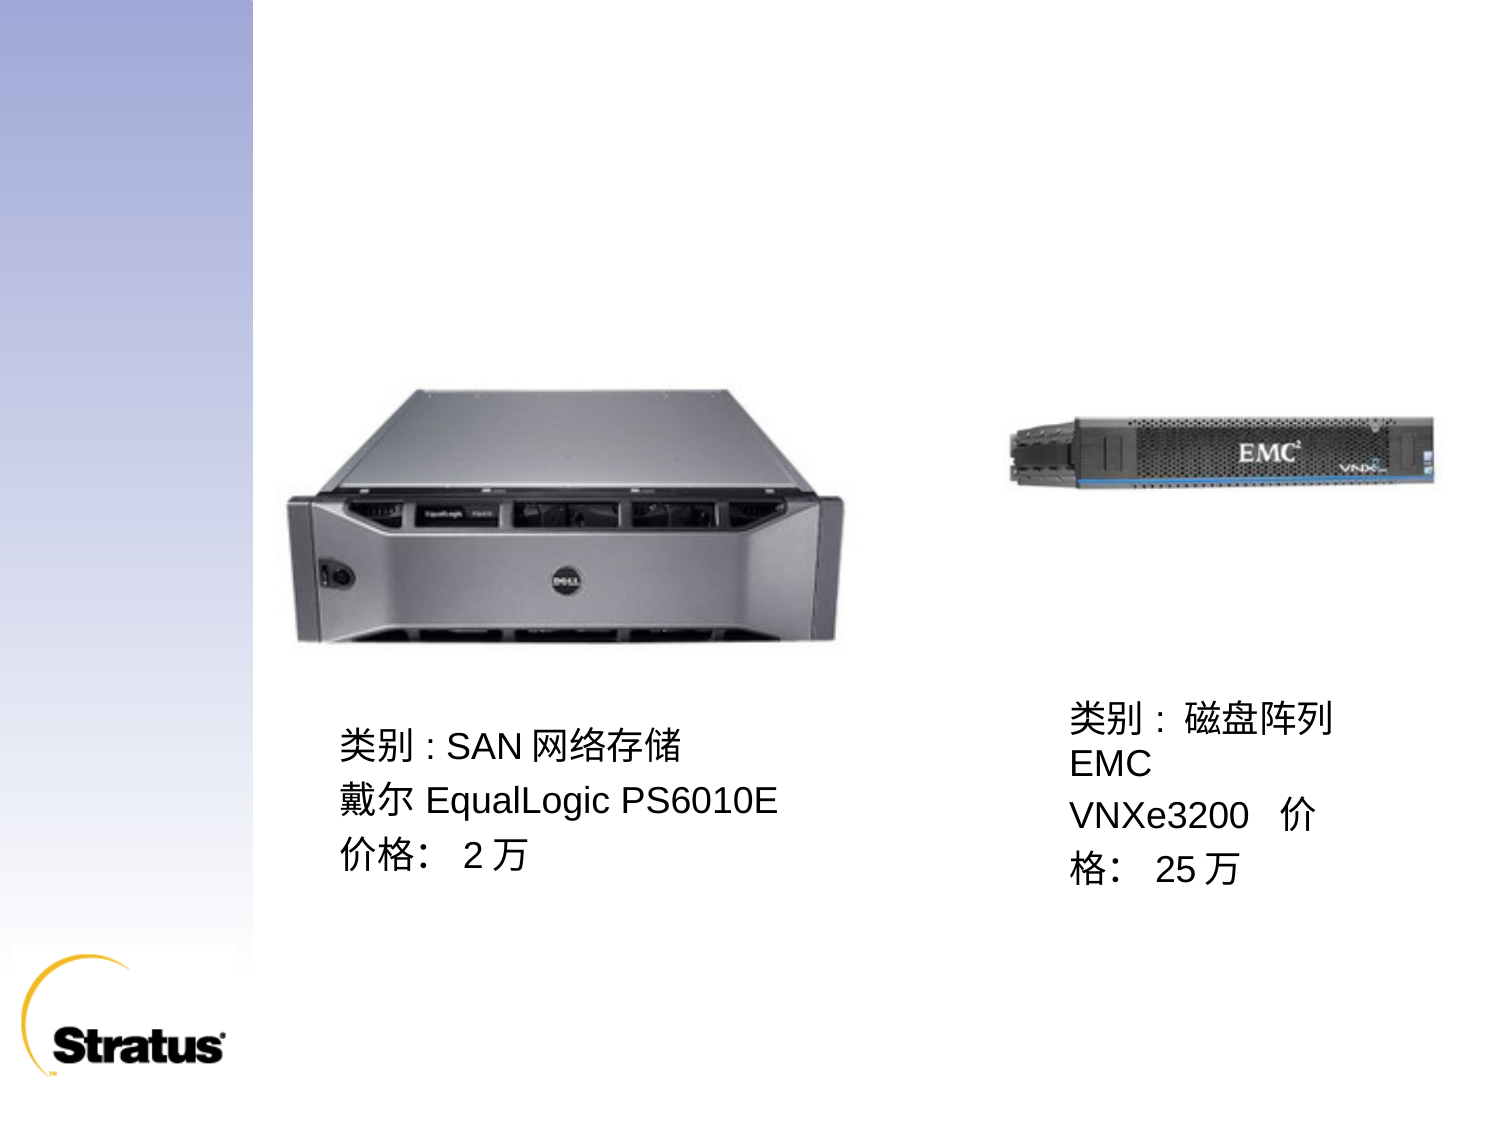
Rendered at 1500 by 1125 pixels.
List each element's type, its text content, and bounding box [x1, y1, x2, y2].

picture [12, 945, 238, 1088]
text_box 类别: 磁盘阵列 EMC VNXe3200 价格：25万 [1054, 681, 1359, 825]
text_box 类别: SAN网络存储 戴尔EqualLogic PS6010E 价格：2万 [324, 708, 792, 853]
picture [275, 300, 857, 739]
picture [1003, 291, 1442, 621]
